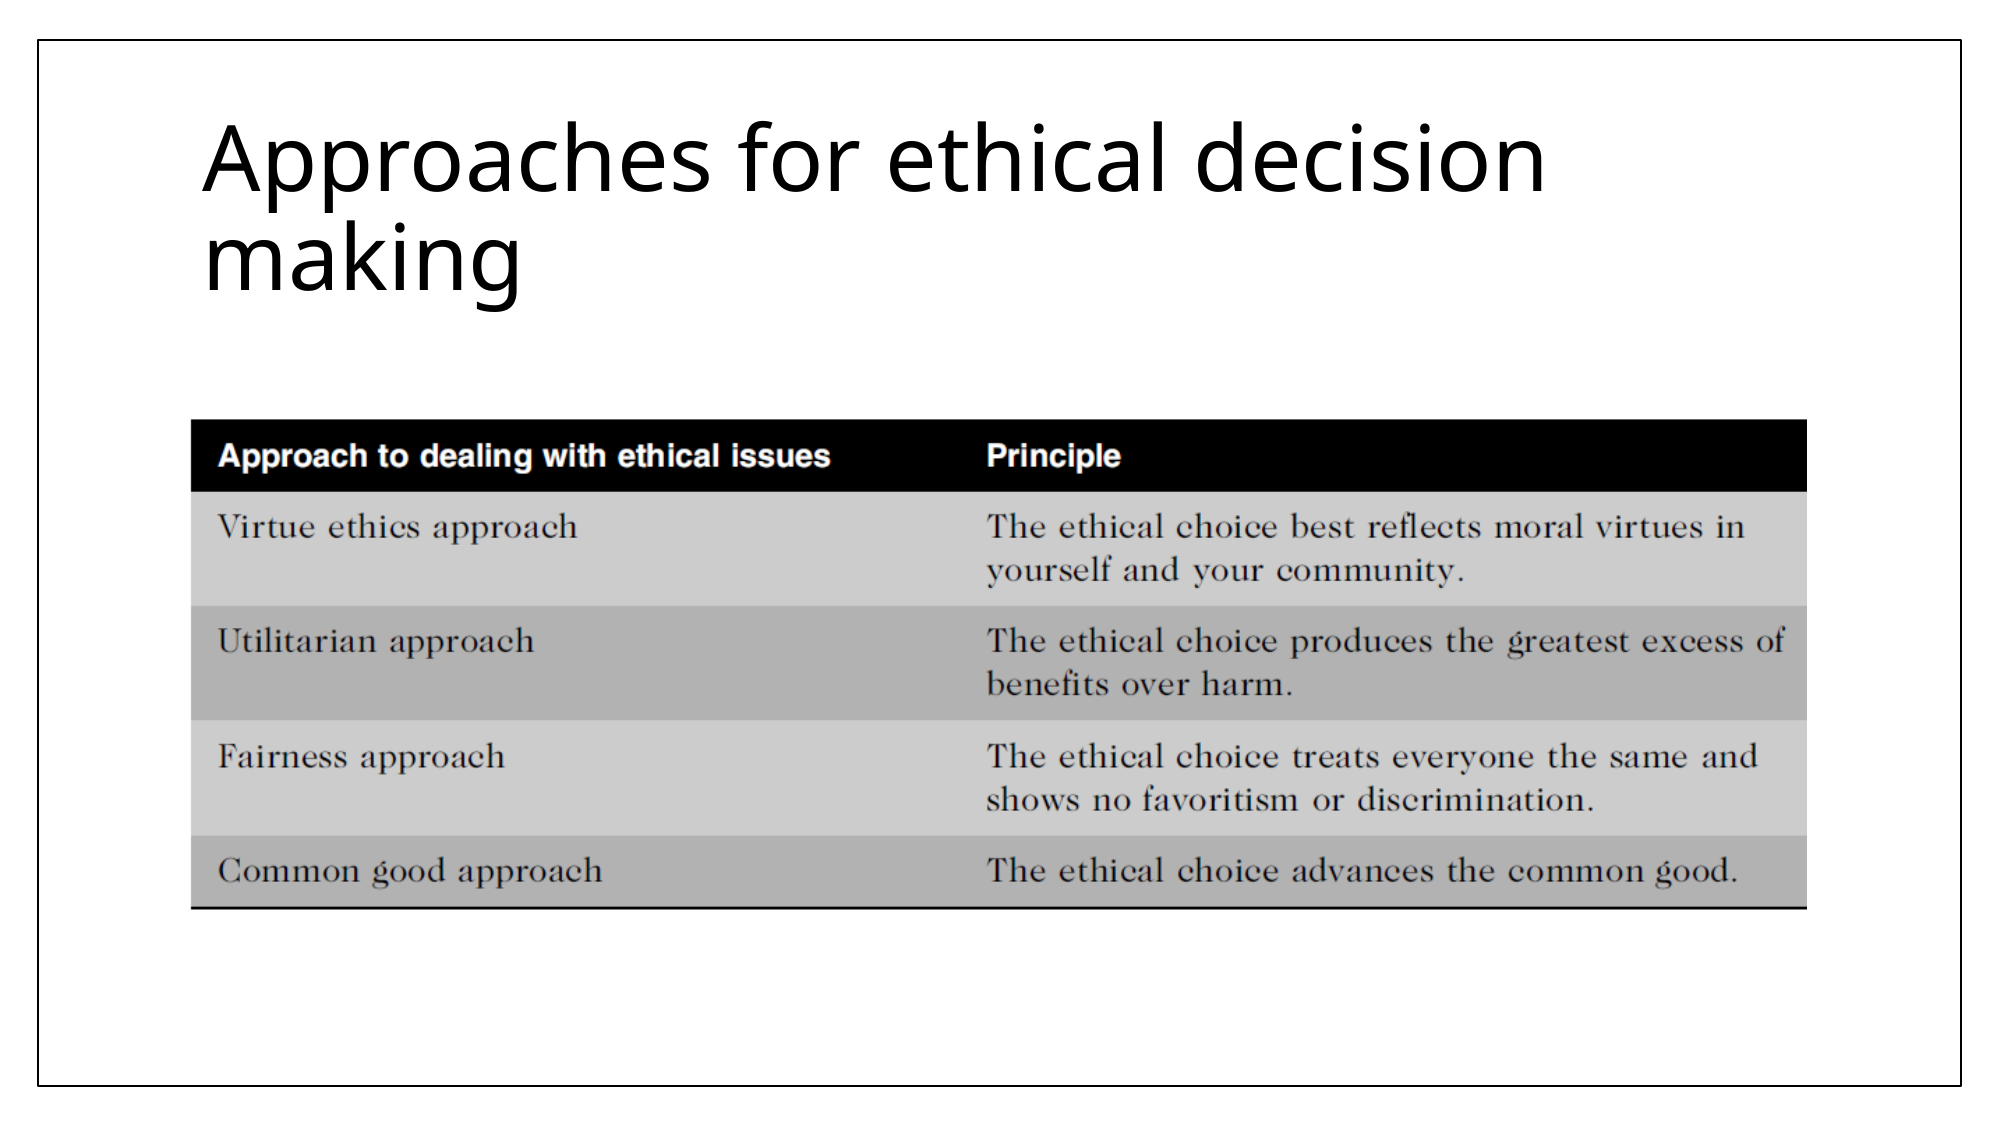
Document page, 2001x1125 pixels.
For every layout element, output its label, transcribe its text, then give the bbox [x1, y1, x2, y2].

picture [187, 414, 1807, 924]
title Approaches for ethical decision making [187, 99, 1808, 323]
